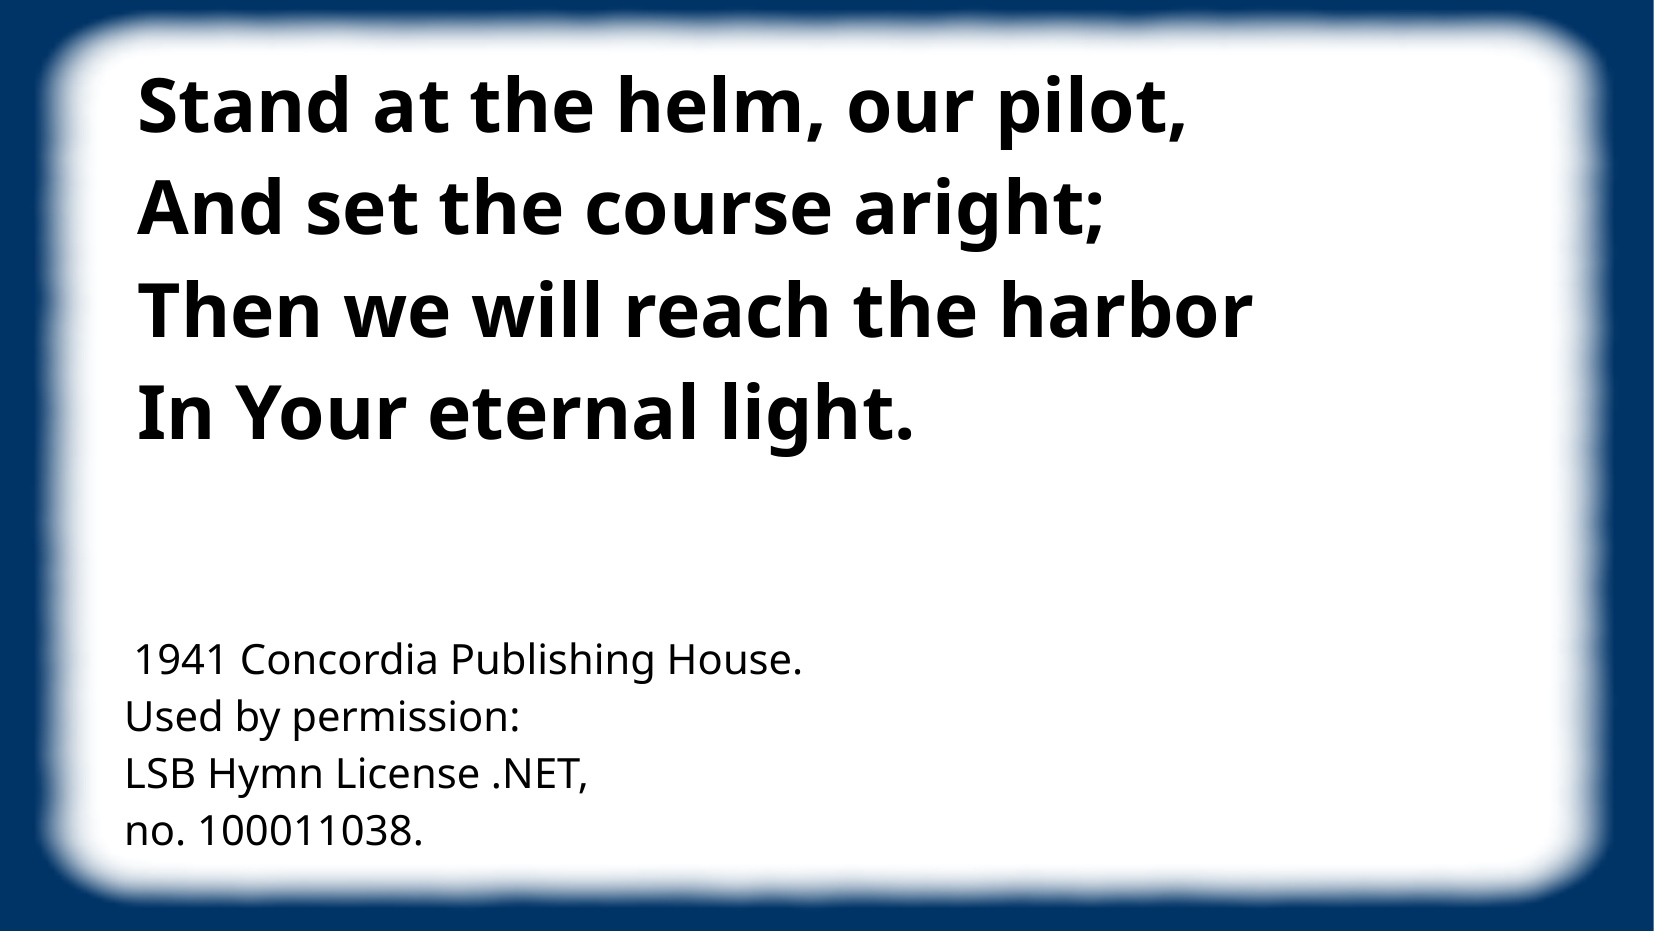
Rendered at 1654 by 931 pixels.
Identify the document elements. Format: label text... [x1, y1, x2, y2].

picture [0, 0, 1654, 931]
text_box Stand at the helm, our pilot, And set the course aright; Then we will reach the harbor In Your eternal light. 1941 Concordia Publishing House. Used by permission: LSB Hymn License .NET, no. 100011038. [45, 45, 1606, 849]
